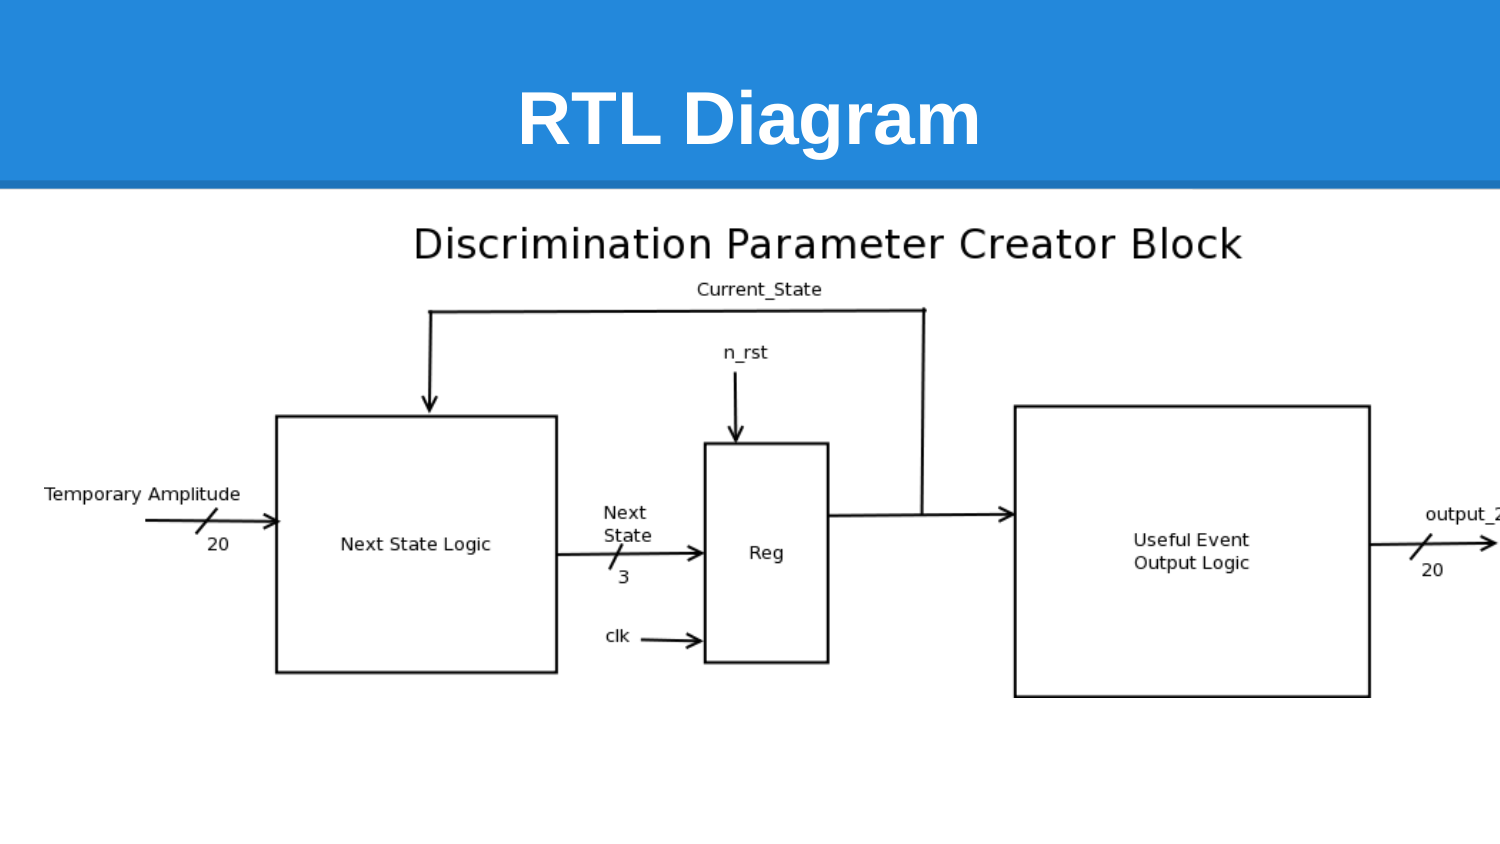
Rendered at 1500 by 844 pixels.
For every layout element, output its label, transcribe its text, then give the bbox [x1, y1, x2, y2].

picture [44, 220, 1500, 698]
title RTL Diagram [75, 33, 1425, 175]
